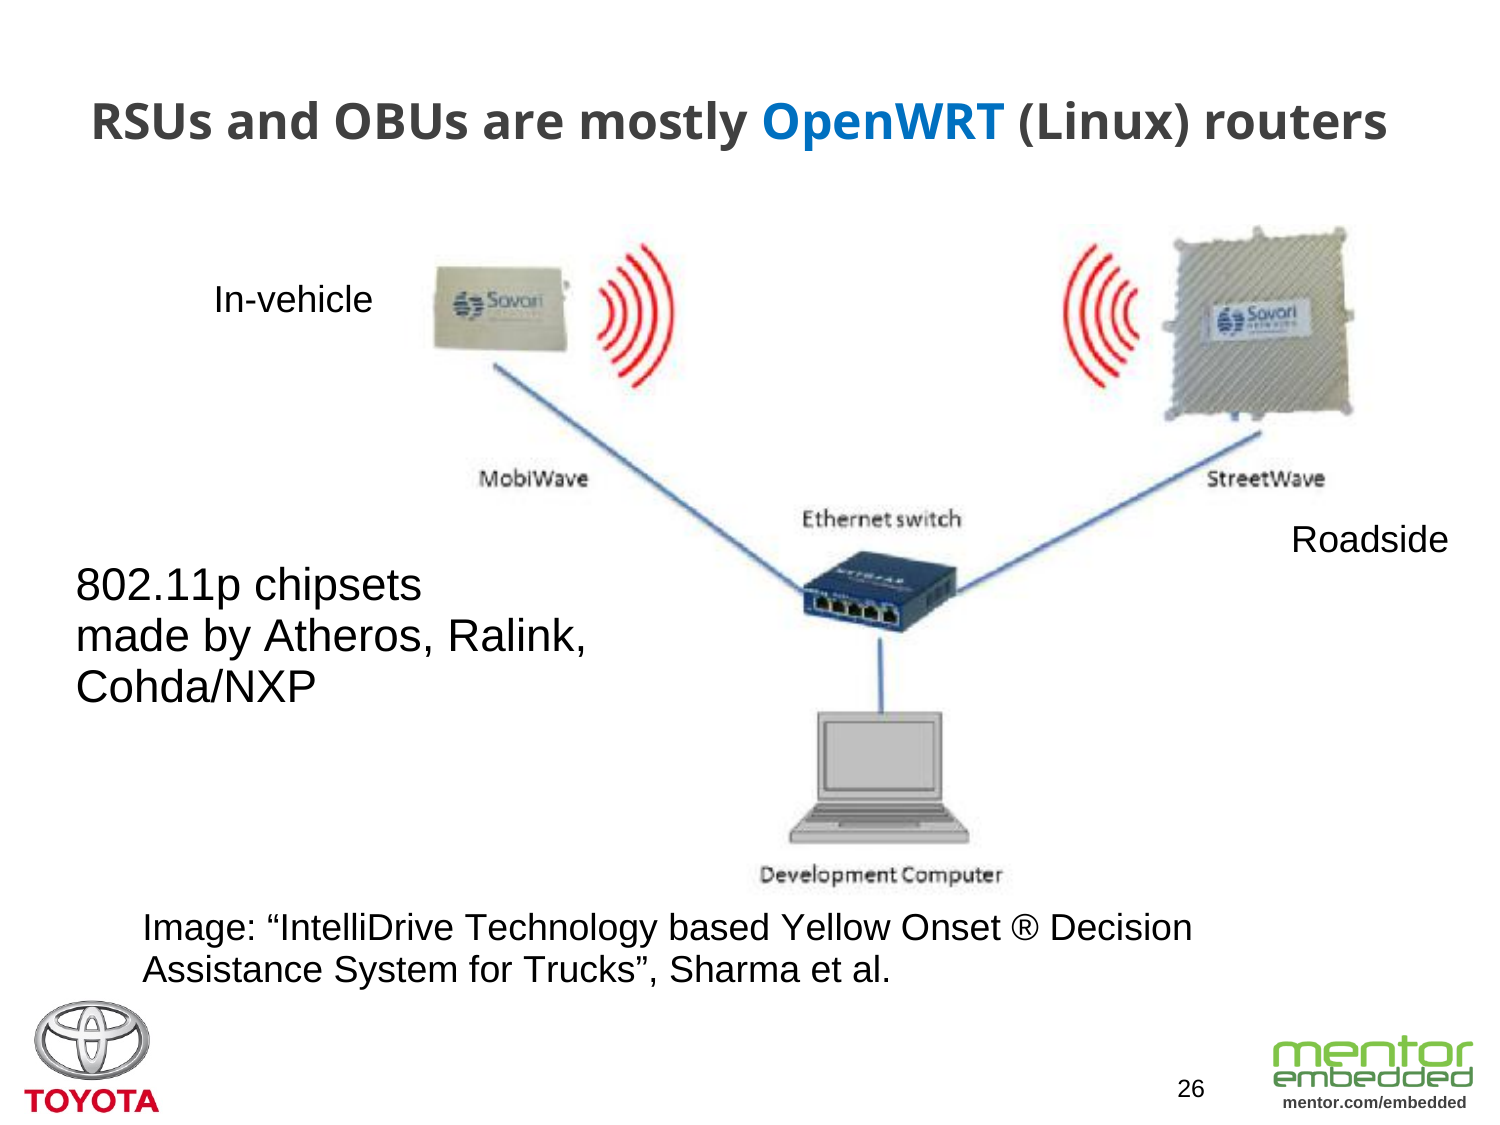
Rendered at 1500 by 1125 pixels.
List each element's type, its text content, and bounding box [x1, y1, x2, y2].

text_box In-vehicle [197, 270, 391, 330]
picture [1268, 1030, 1476, 1092]
picture [404, 224, 1380, 909]
text_box RSUs and OBUs are mostly OpenWRT (Linux) routers [15, 29, 1500, 166]
picture [24, 998, 163, 1114]
text_box 802.11p chipsets made by Atheros, Ralink, Cohda/NXP [60, 551, 613, 720]
text_box Roadside [1275, 509, 1466, 570]
text_box Image: “IntelliDrive Technology based Yellow Onset ® Decision Assistance System for Trucks”, Sharma et al. [127, 899, 1373, 999]
